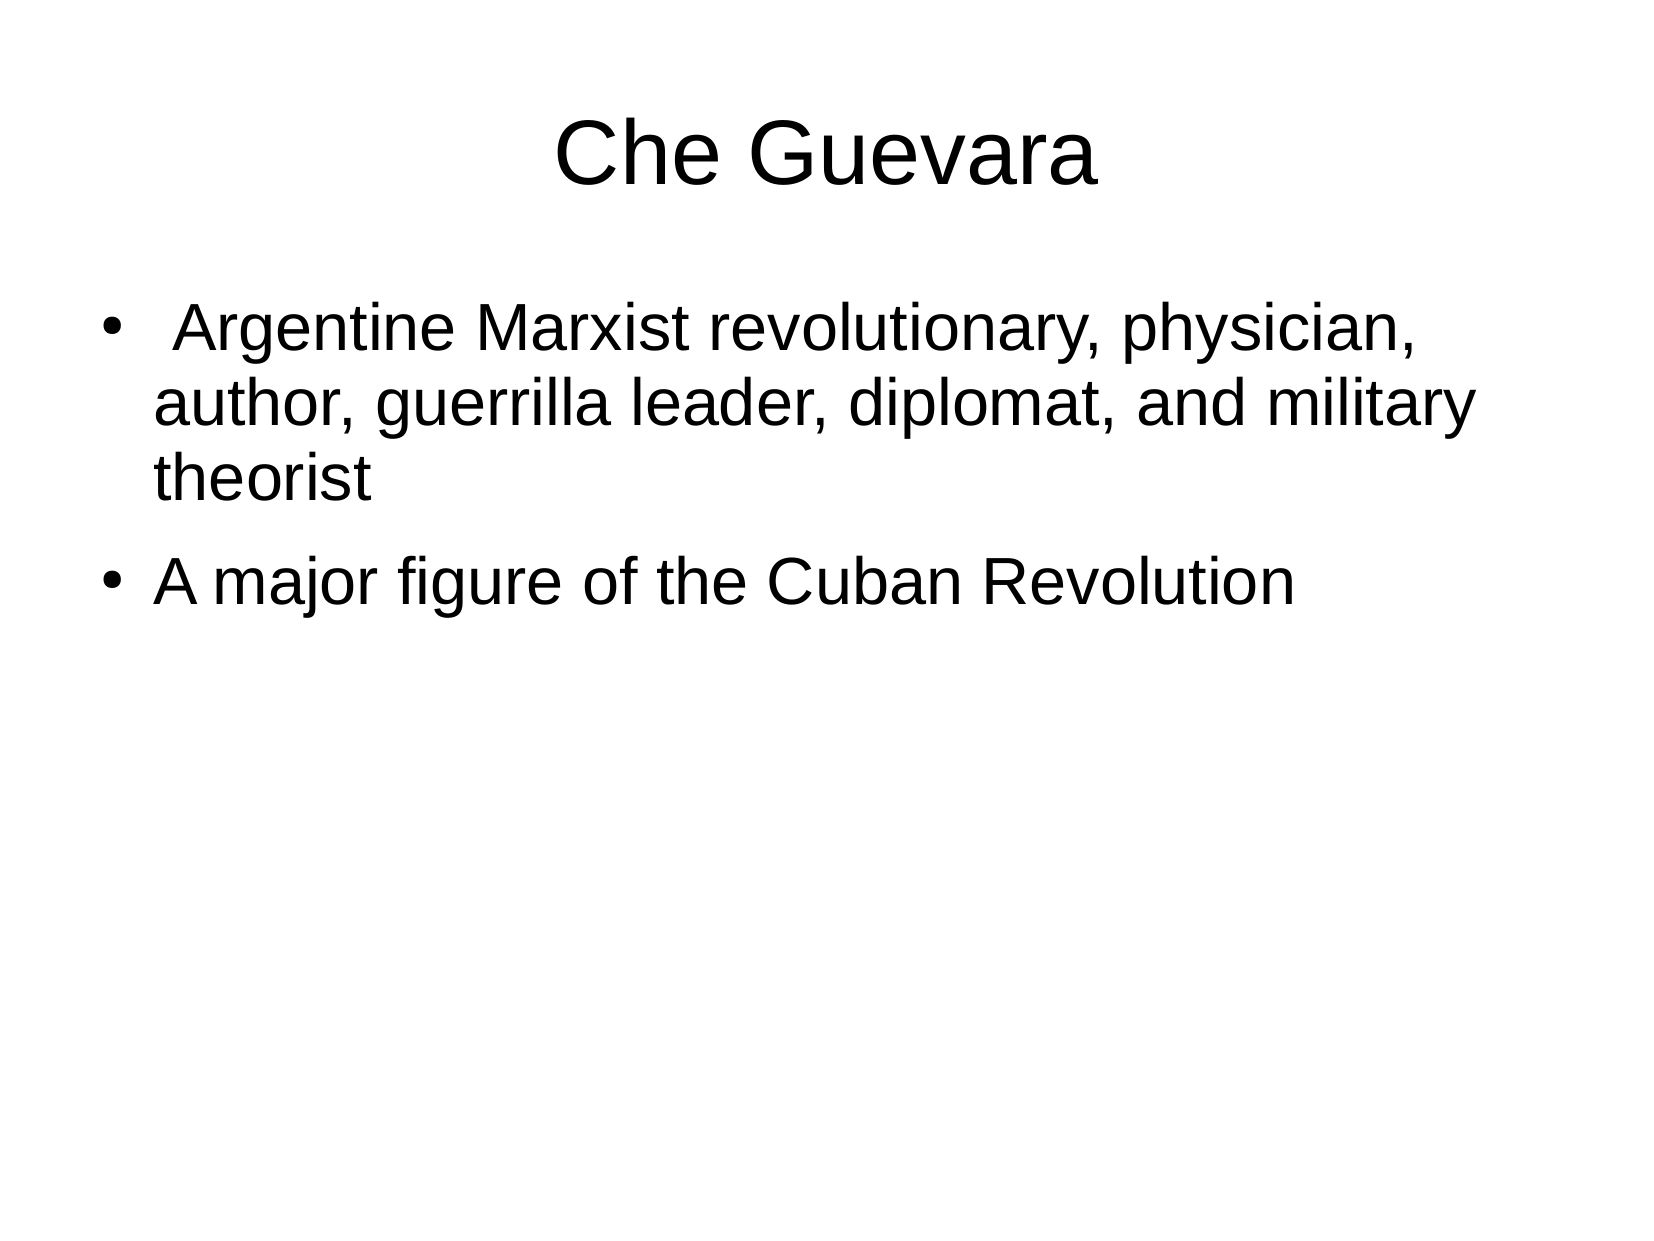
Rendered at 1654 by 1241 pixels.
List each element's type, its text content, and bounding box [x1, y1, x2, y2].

title Che Guevara [82, 49, 1571, 257]
list Argentine Marxist revolutionary, physician, author, guerrilla leader, diplomat, and military theorist A major figure of the Cuban Revolution [82, 290, 1571, 1010]
